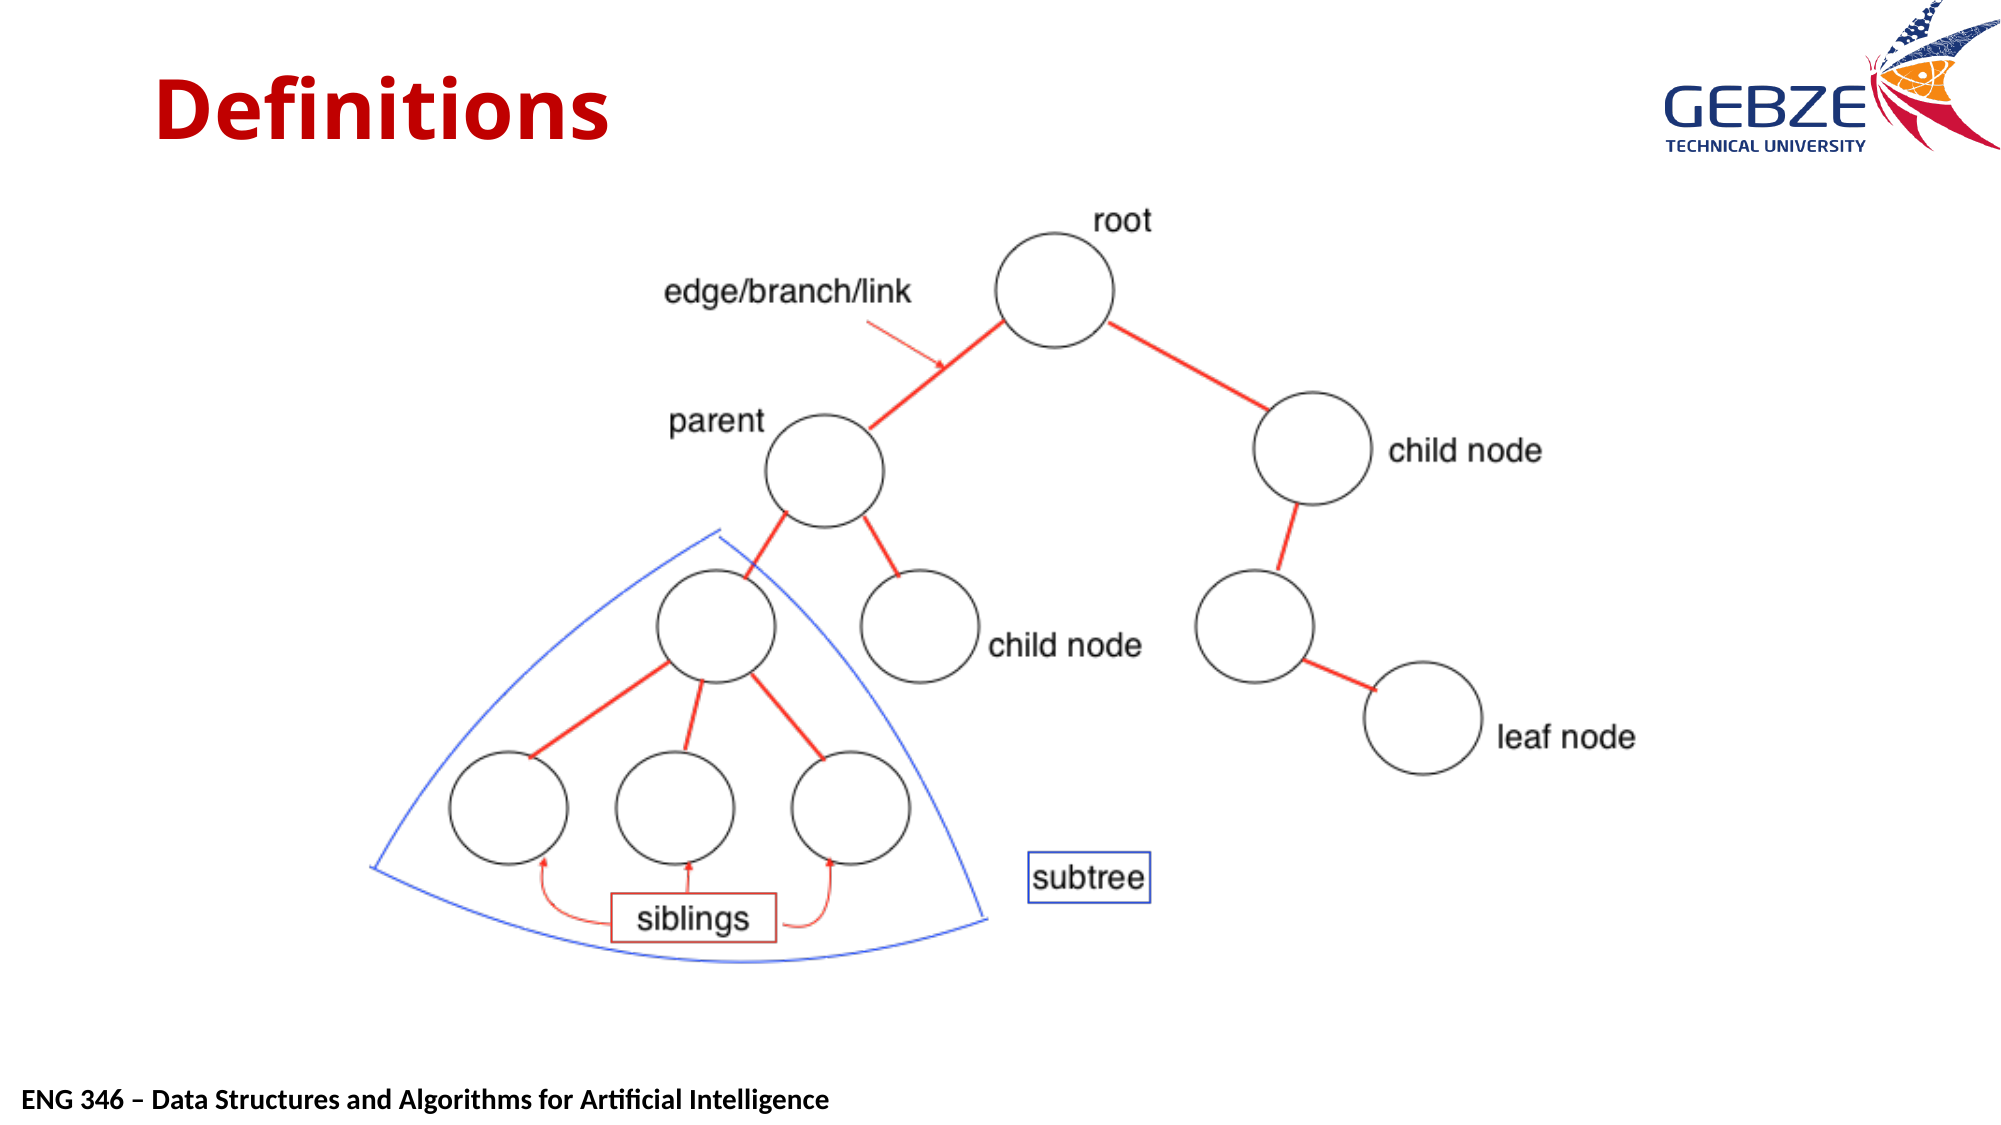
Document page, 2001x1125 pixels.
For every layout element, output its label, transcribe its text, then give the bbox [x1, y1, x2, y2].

title Definitions [137, 59, 1863, 166]
picture [338, 200, 1662, 994]
picture [1665, 0, 2001, 152]
